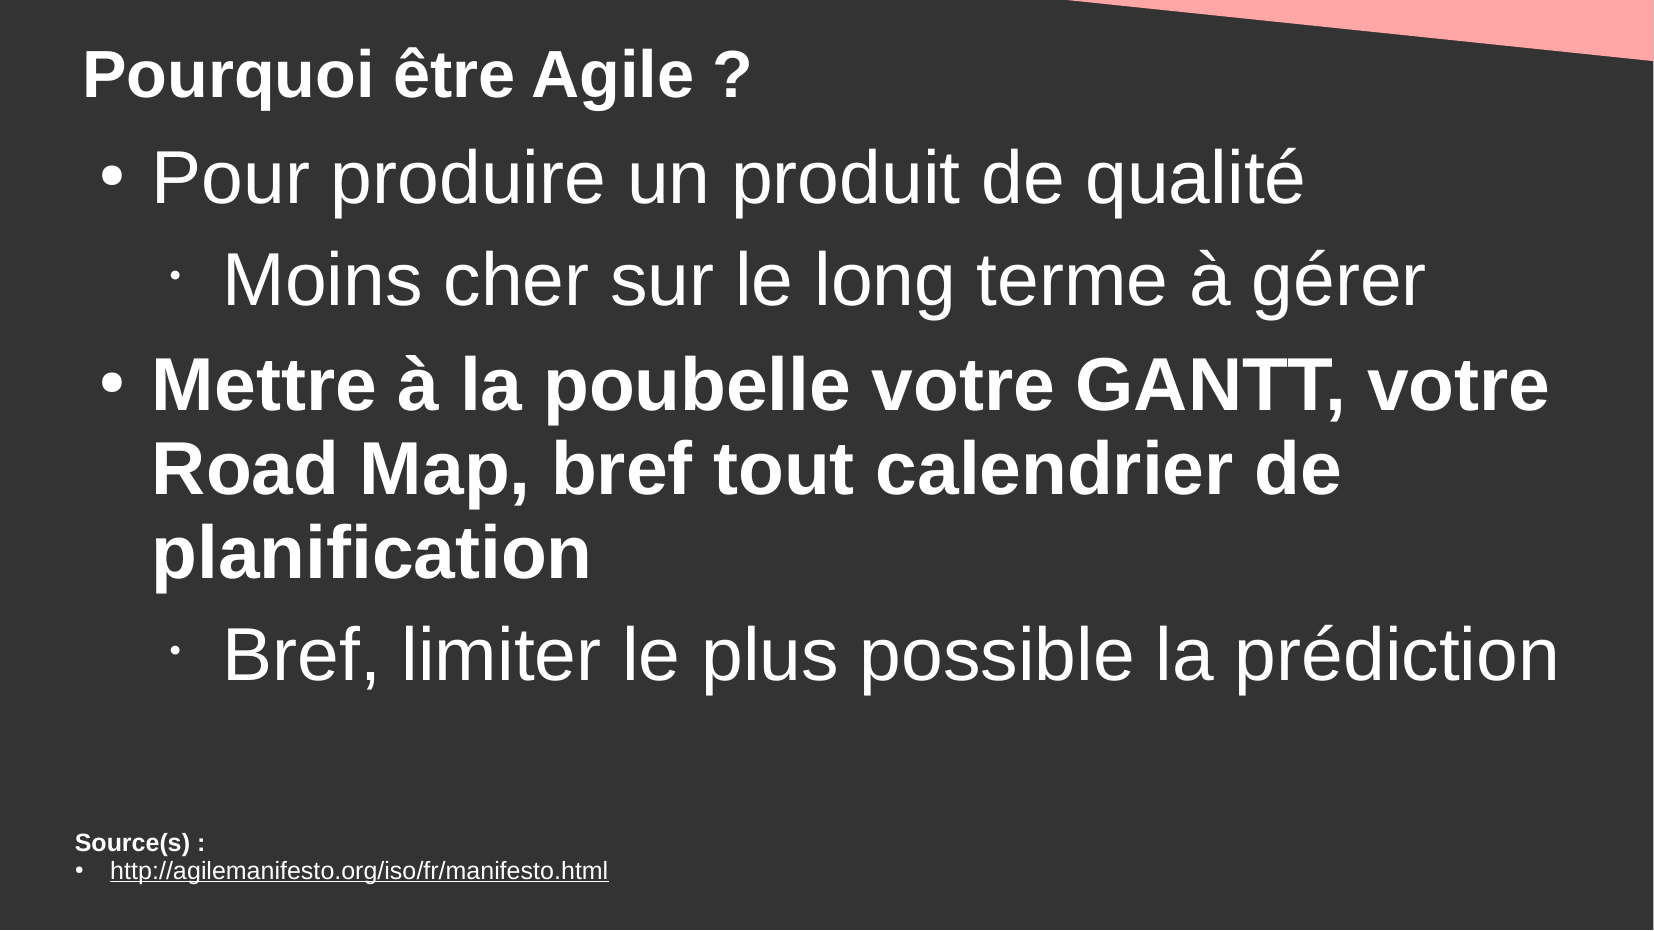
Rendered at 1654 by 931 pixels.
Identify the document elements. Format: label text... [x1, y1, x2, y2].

title Pourquoi être Agile ? [82, 37, 1571, 122]
text_box [1066, 0, 1654, 62]
list Pour produire un produit de qualité Moins cher sur le long terme à gérer Mettre à la poubelle votre GANTT, votre Road Map, bref tout calendrier de planification Bref, limiter le plus possible la prédiction [80, 135, 1620, 768]
text_box Source(s) : http://agilemanifesto.org/iso/fr/manifesto.html [60, 821, 1546, 921]
